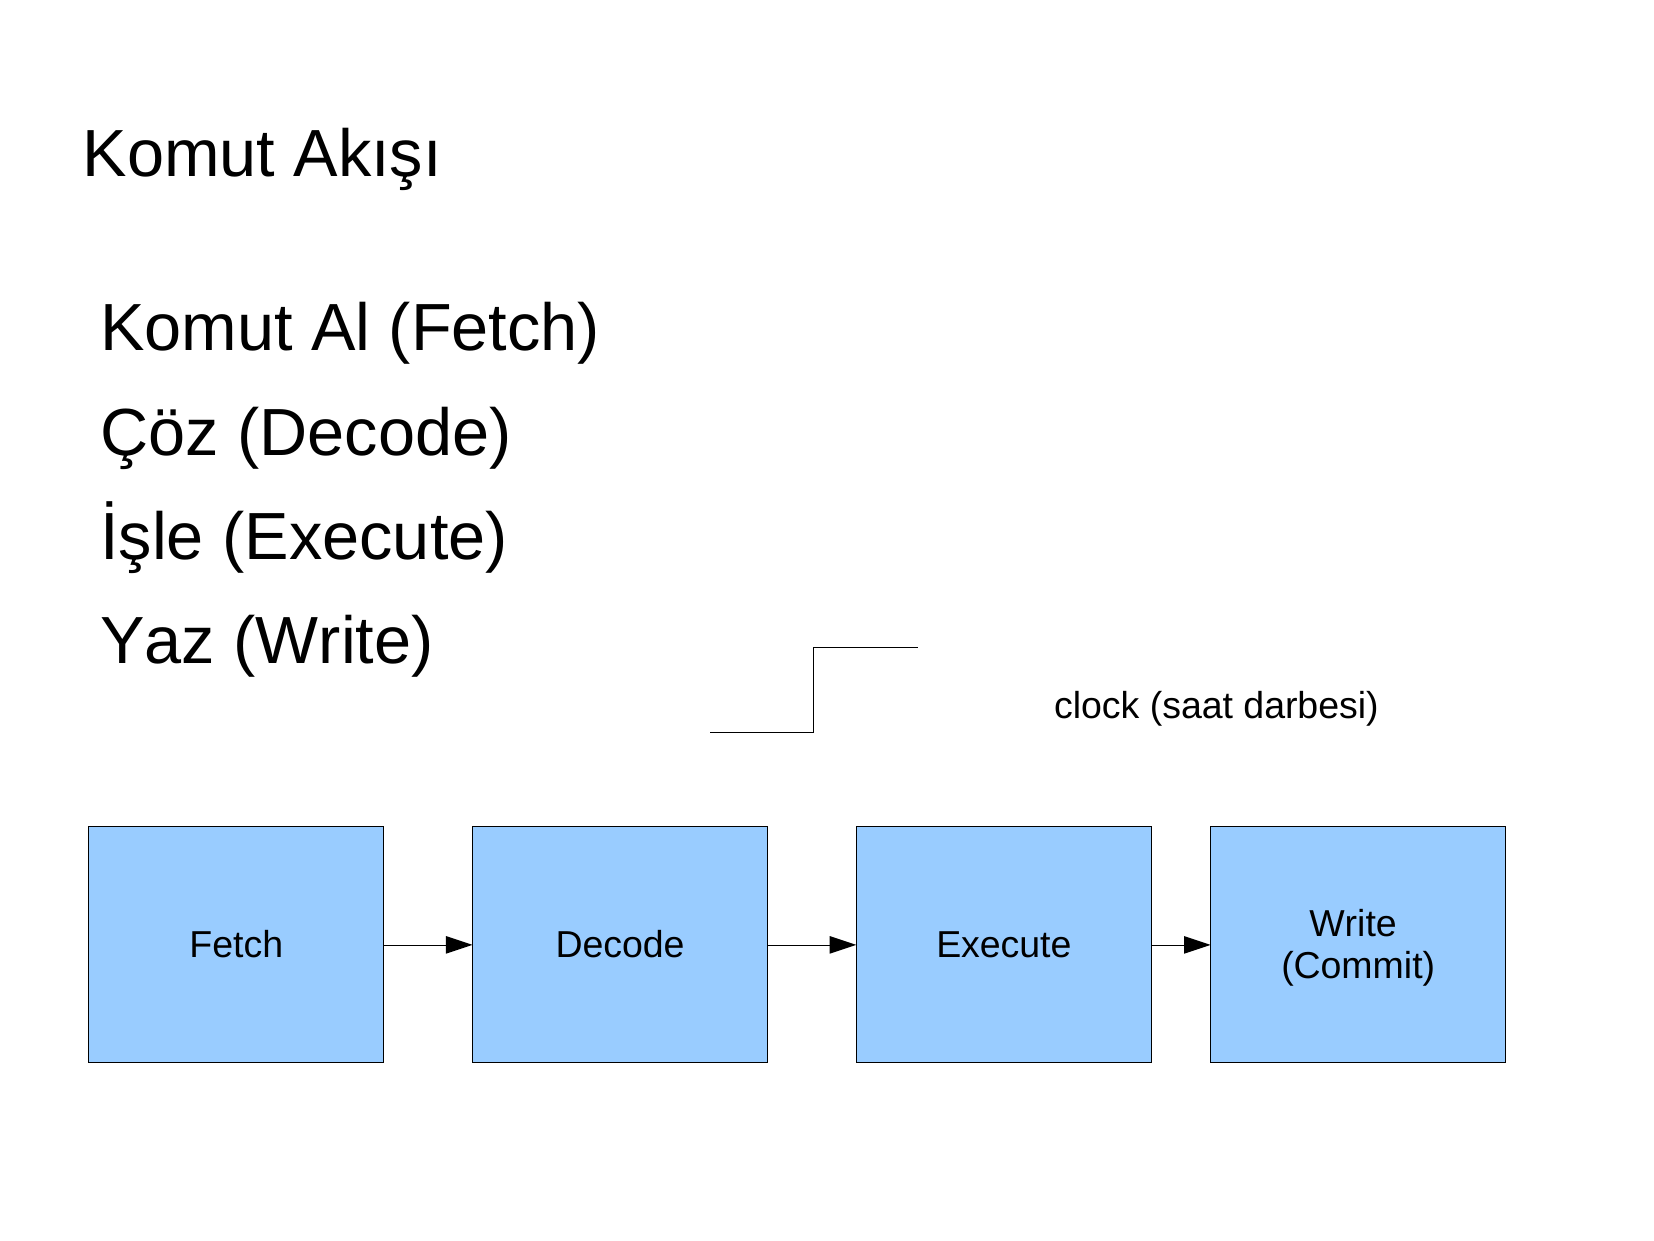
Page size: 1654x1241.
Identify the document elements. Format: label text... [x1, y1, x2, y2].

text_box Fetch [88, 826, 384, 1063]
list Komut Al (Fetch) Çöz (Decode) İşle (Execute) Yaz (Write) [82, 290, 1571, 1109]
text_box Write (Commit) [1210, 826, 1506, 1063]
text_box Decode [472, 826, 768, 1063]
text_box clock (saat darbesi) [1039, 676, 1394, 739]
title Komut Akışı [82, 49, 1571, 257]
text_box Execute [856, 826, 1152, 1063]
